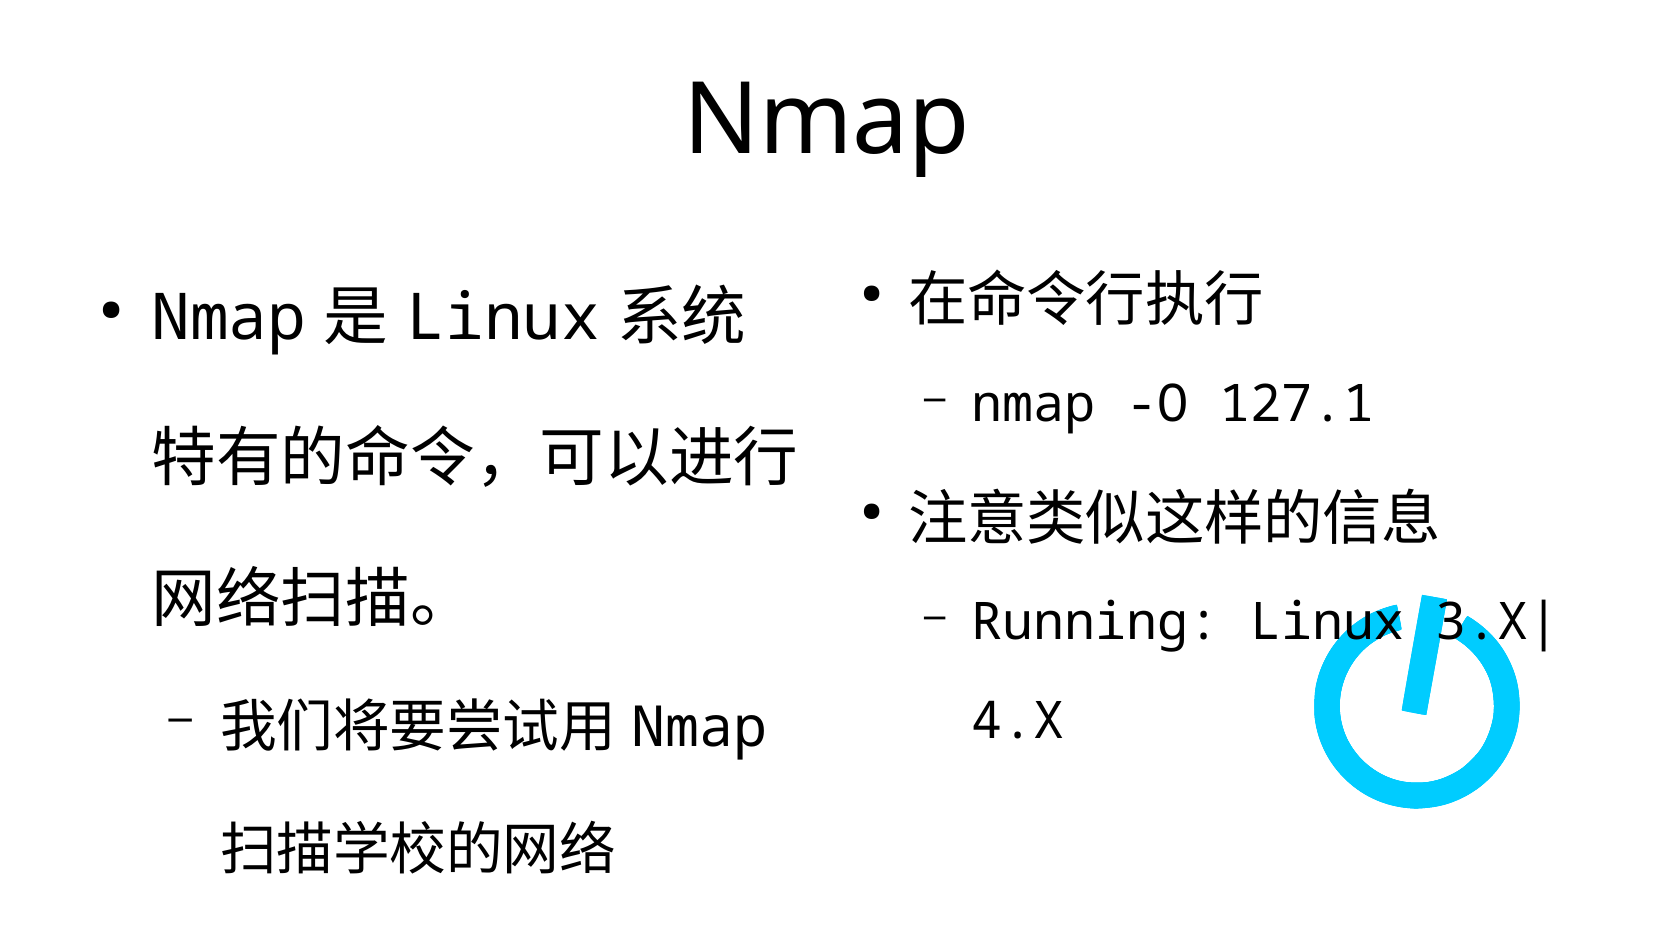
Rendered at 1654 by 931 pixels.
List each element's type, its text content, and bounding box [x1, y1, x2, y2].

list Nmap是Linux系统特有的命令，可以进行网络扫描。 我们将要尝试用Nmap扫描学校的网络 [82, 217, 809, 886]
title Nmap [82, 37, 1571, 193]
list 在命令行执行 nmap -O 127.1 注意类似这样的信息 Running: Linux 3.X|4.X [845, 217, 1572, 756]
